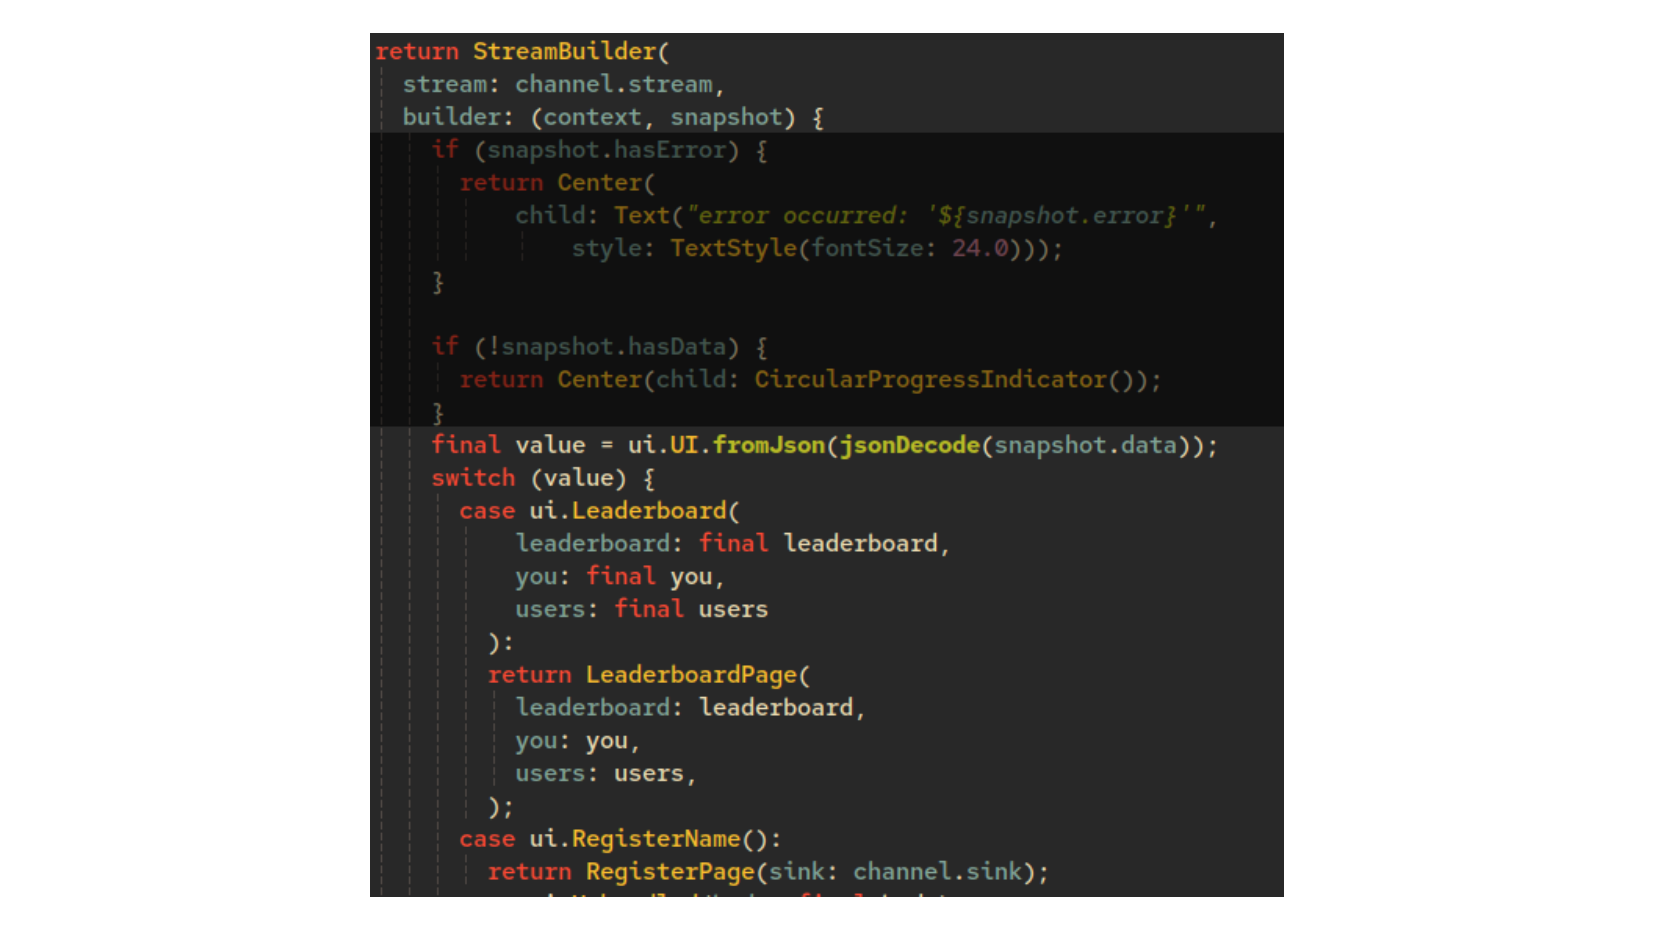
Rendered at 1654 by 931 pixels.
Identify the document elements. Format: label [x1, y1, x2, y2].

picture [370, 33, 1284, 898]
